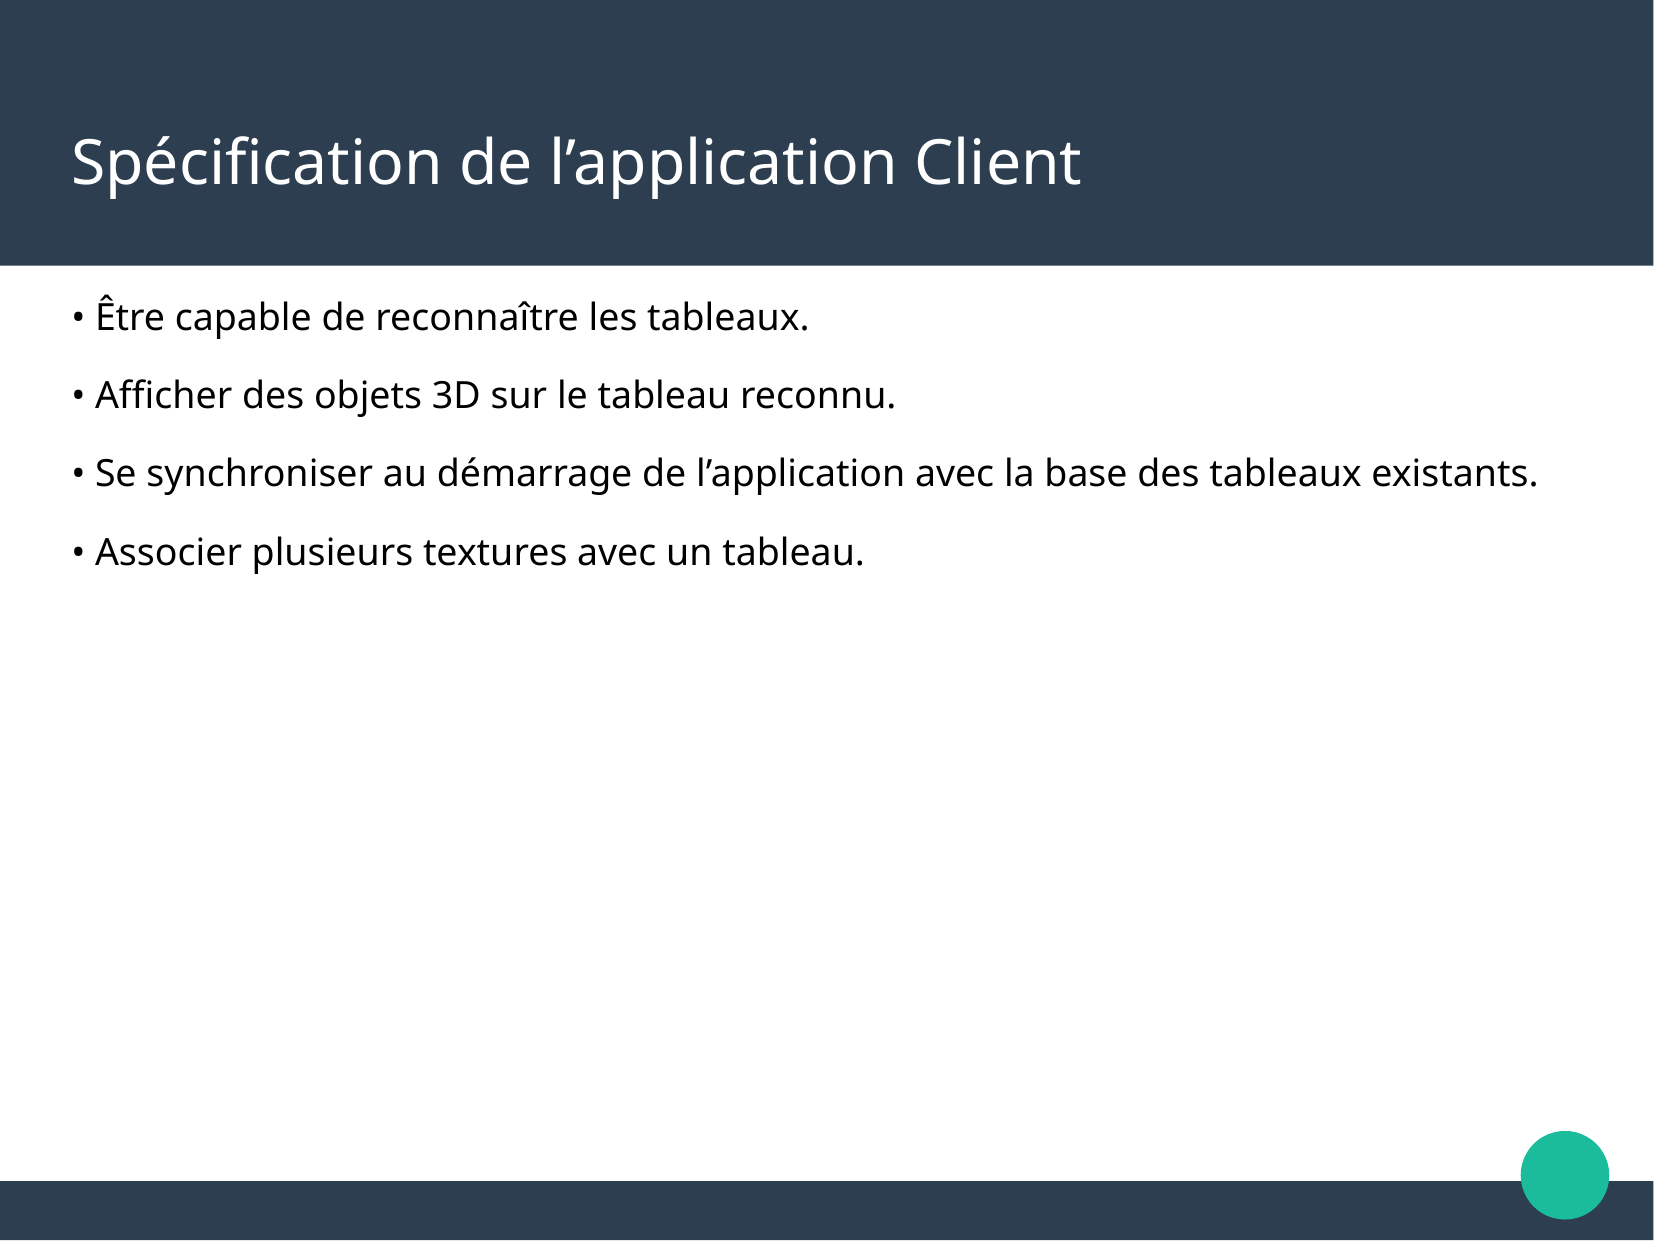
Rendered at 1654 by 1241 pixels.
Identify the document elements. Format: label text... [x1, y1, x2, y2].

list • Être capable de reconnaître les tableaux. • Afficher des objets 3D sur le tableau reconnu. • Se synchroniser au démarrage de l’application avec la base des tableaux existants. • Associer plusieurs textures avec un tableau. [56, 277, 1598, 1102]
title Spécification de l’application Client [56, 107, 1598, 246]
